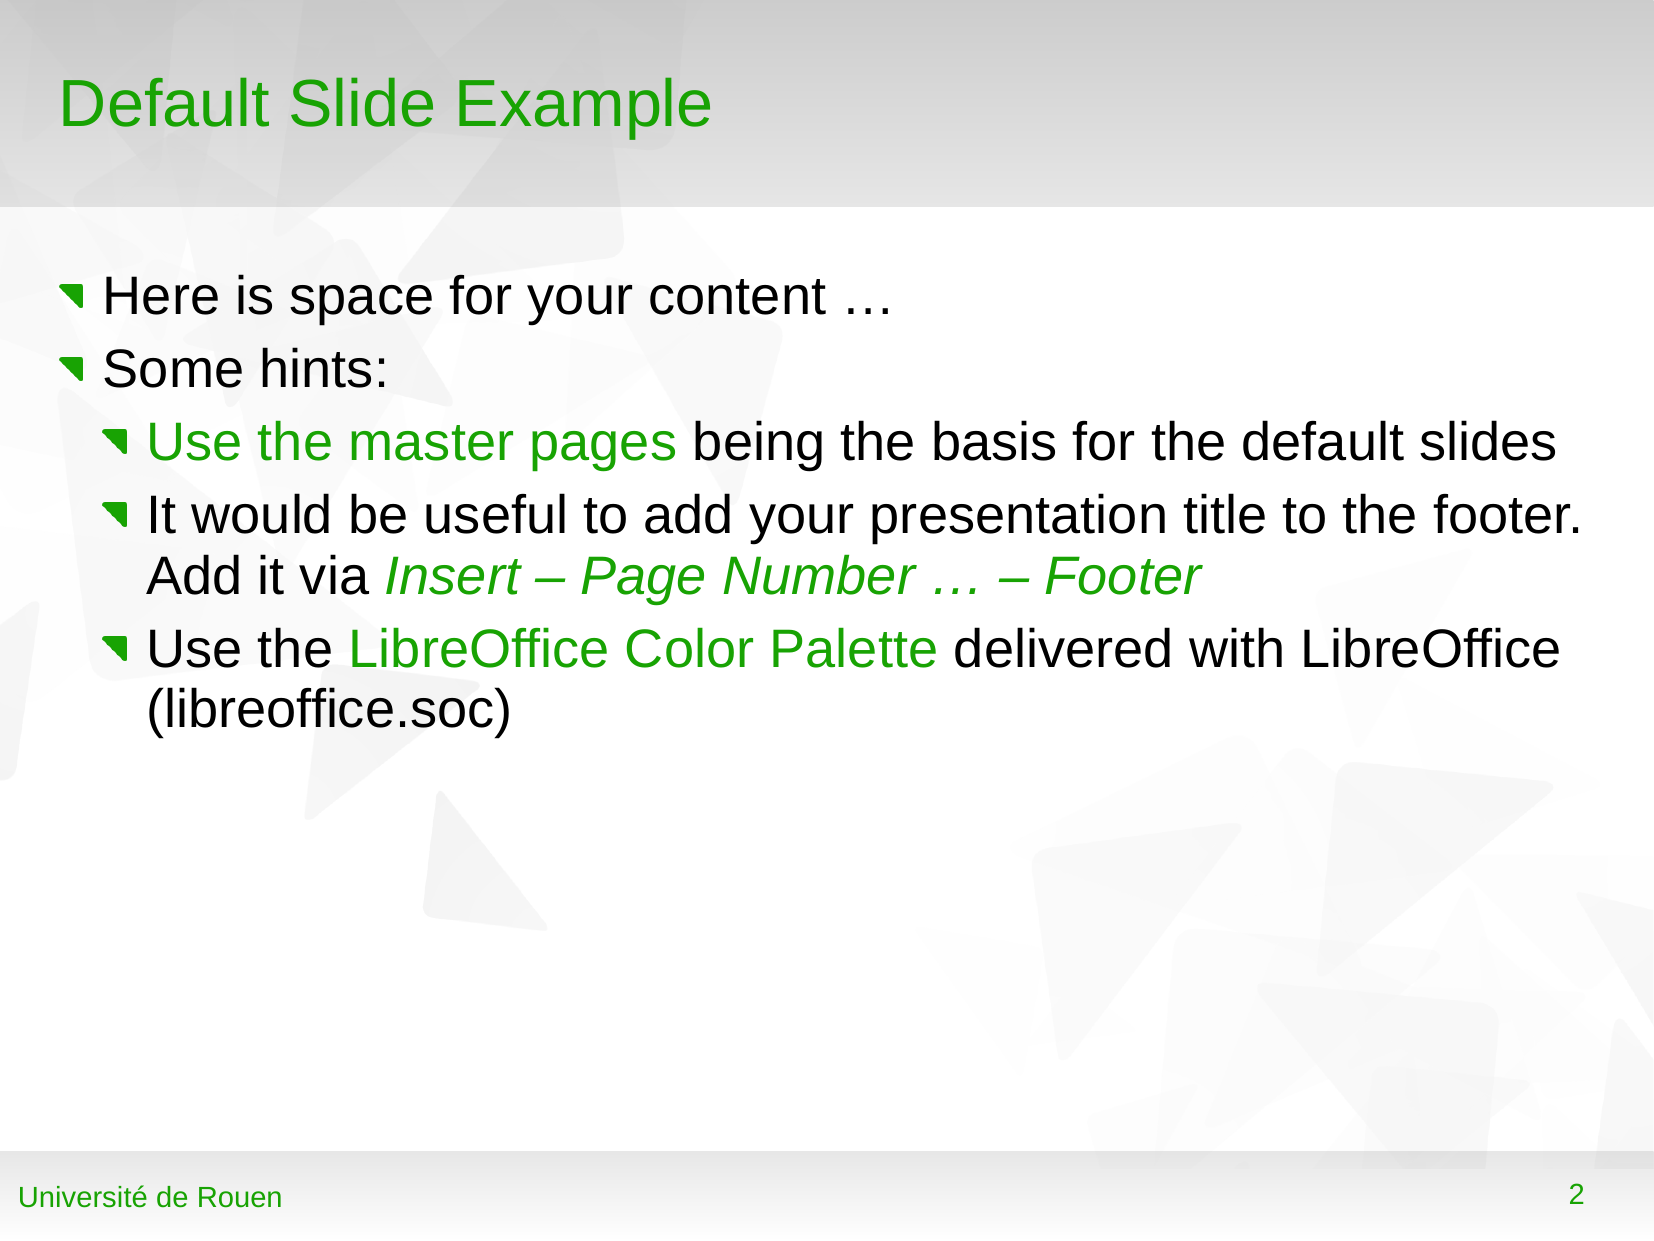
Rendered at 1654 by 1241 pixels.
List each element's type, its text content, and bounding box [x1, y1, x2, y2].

list Here is space for your content … Some hints: Use the master pages being the basis for the default slides It would be useful to add your presentation title to the footer. Add it via Insert – Page Number … – Footer Use the LibreOffice Color Palette delivered with LibreOffice (libreoffice.soc) [59, 265, 1595, 986]
picture [915, 548, 1654, 1169]
title Default Slide Example [59, 29, 1595, 178]
picture [0, 0, 783, 931]
